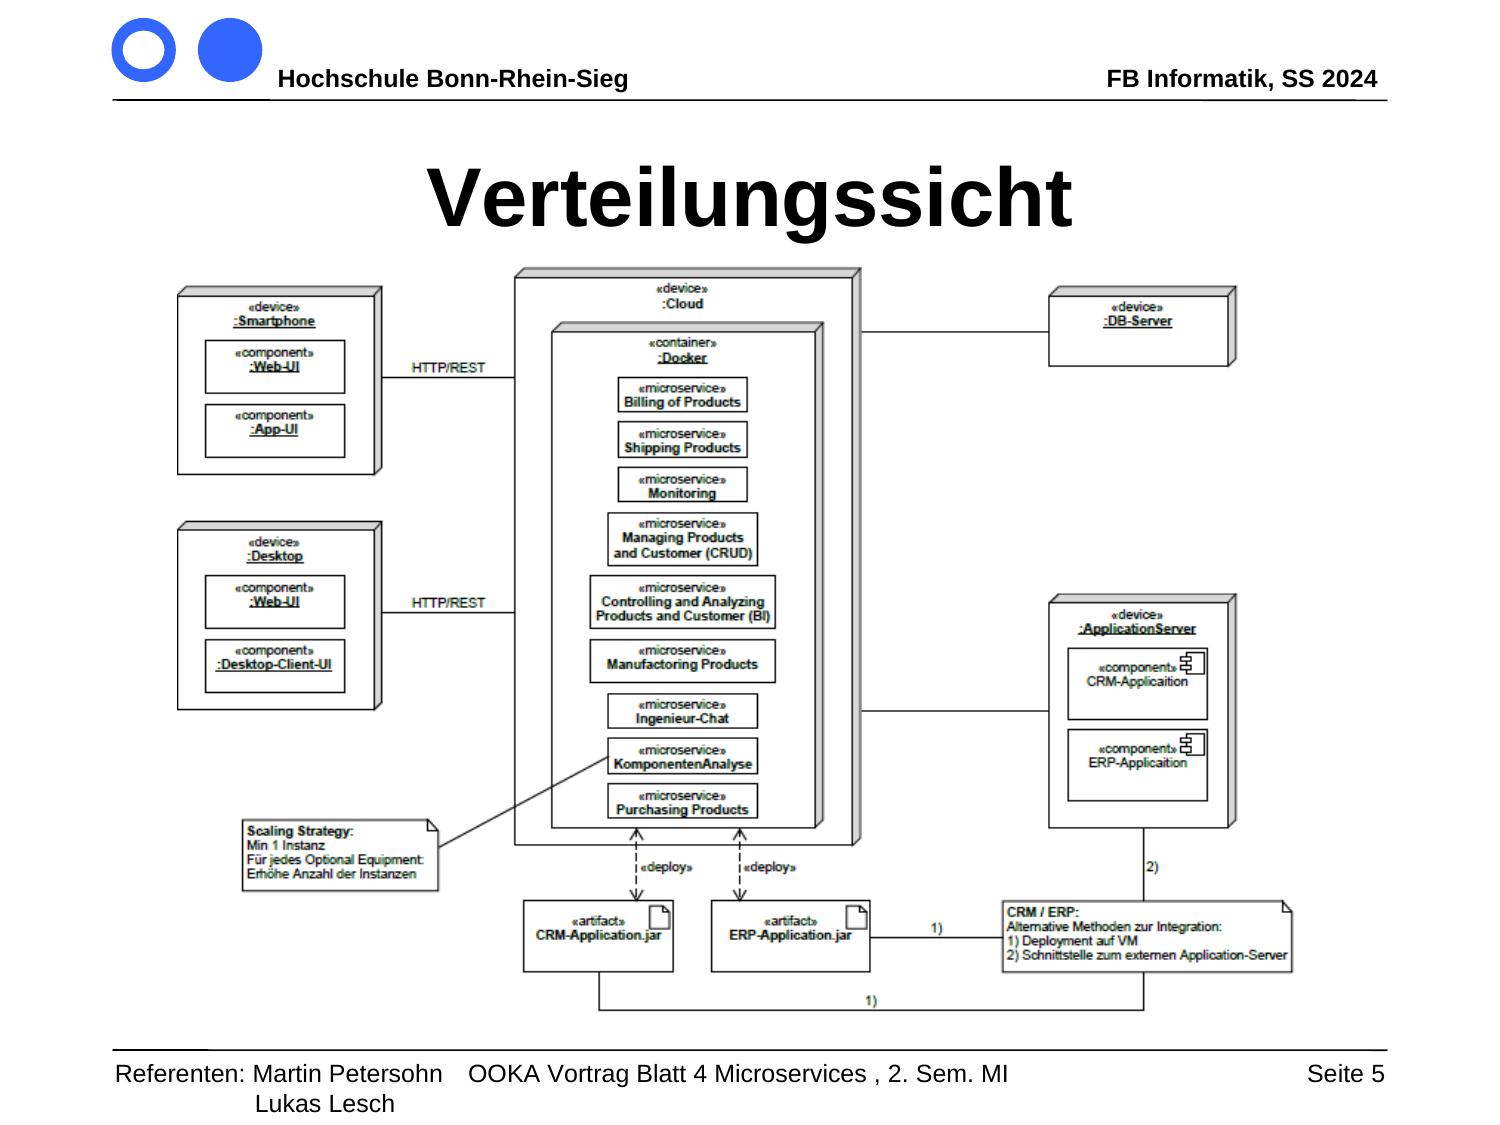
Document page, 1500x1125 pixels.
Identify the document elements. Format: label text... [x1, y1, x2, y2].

picture [177, 263, 1300, 1034]
title Verteilungssicht [112, 99, 1387, 287]
